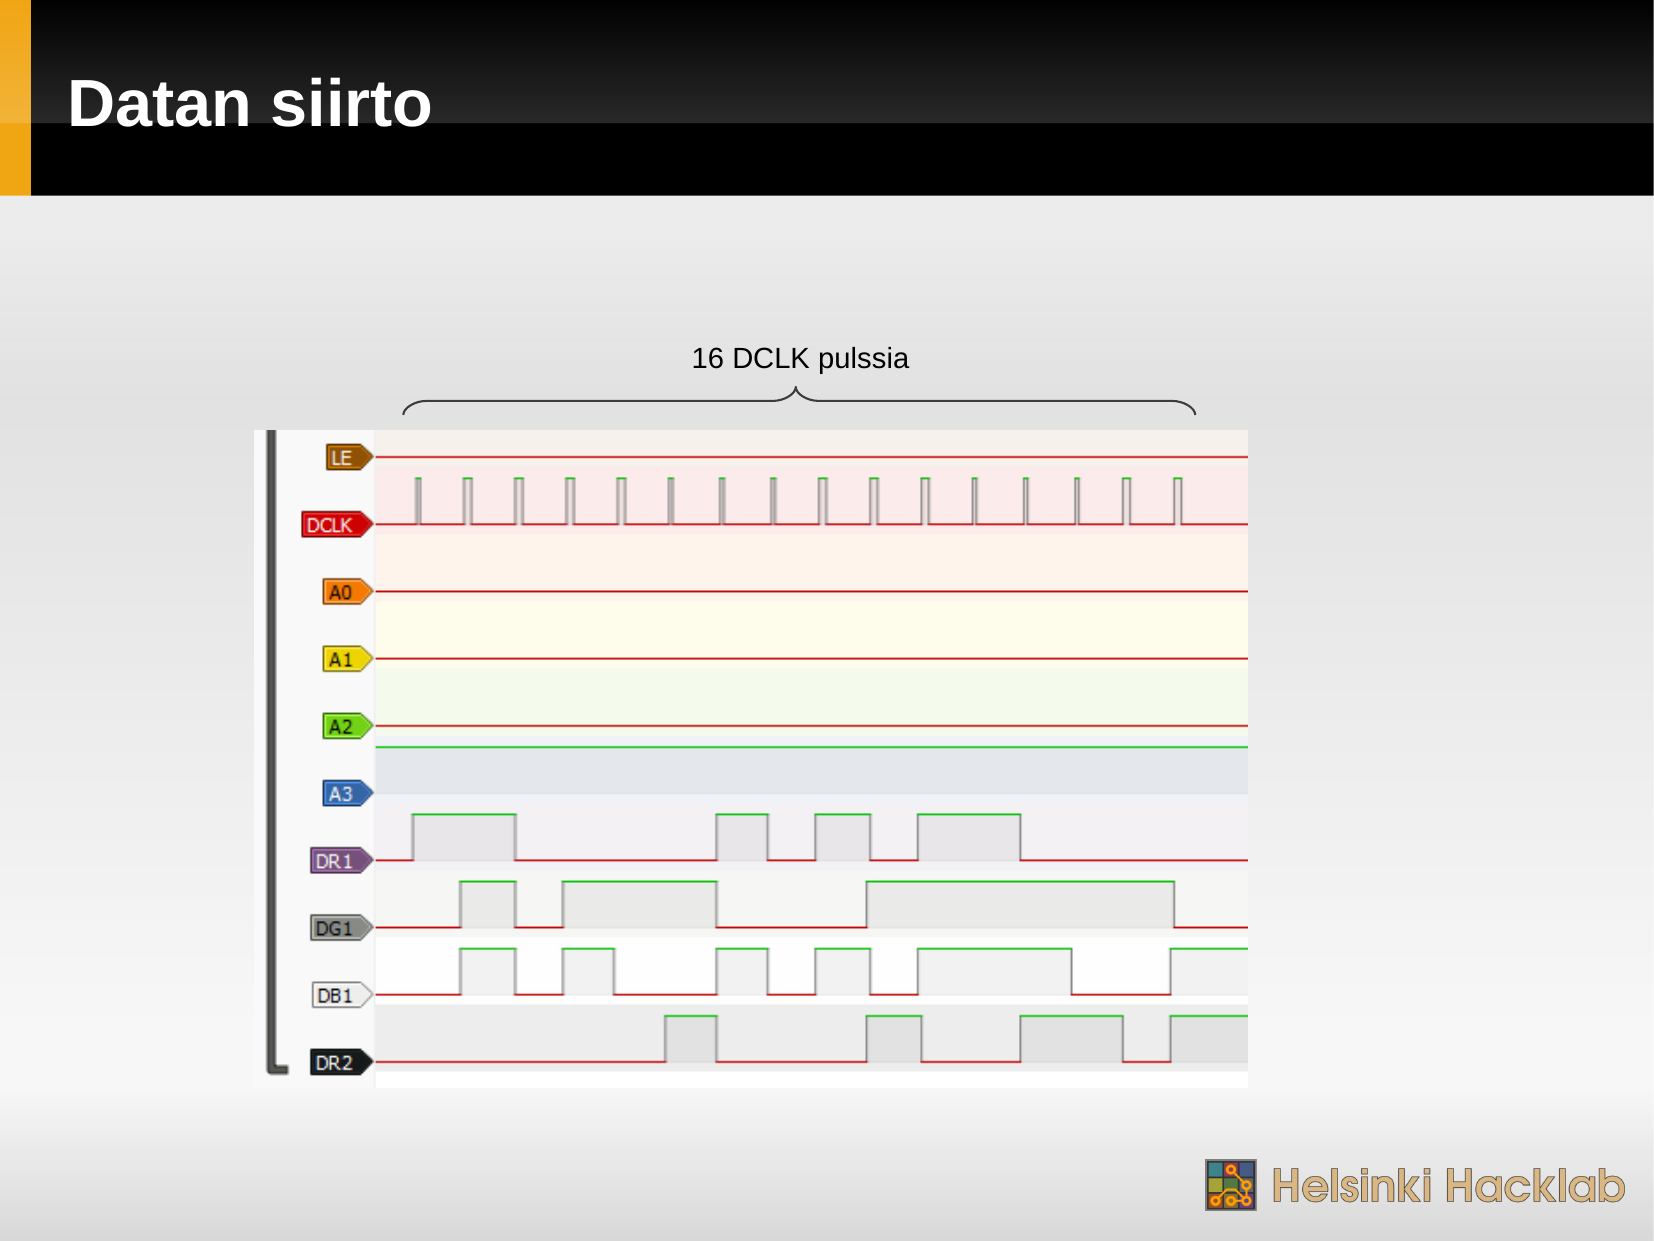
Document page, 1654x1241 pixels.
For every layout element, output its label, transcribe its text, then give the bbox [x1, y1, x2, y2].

picture [0, 0, 1654, 1241]
title Datan siirto [67, 0, 1556, 208]
text_box 16 DCLK pulssia [691, 342, 910, 380]
